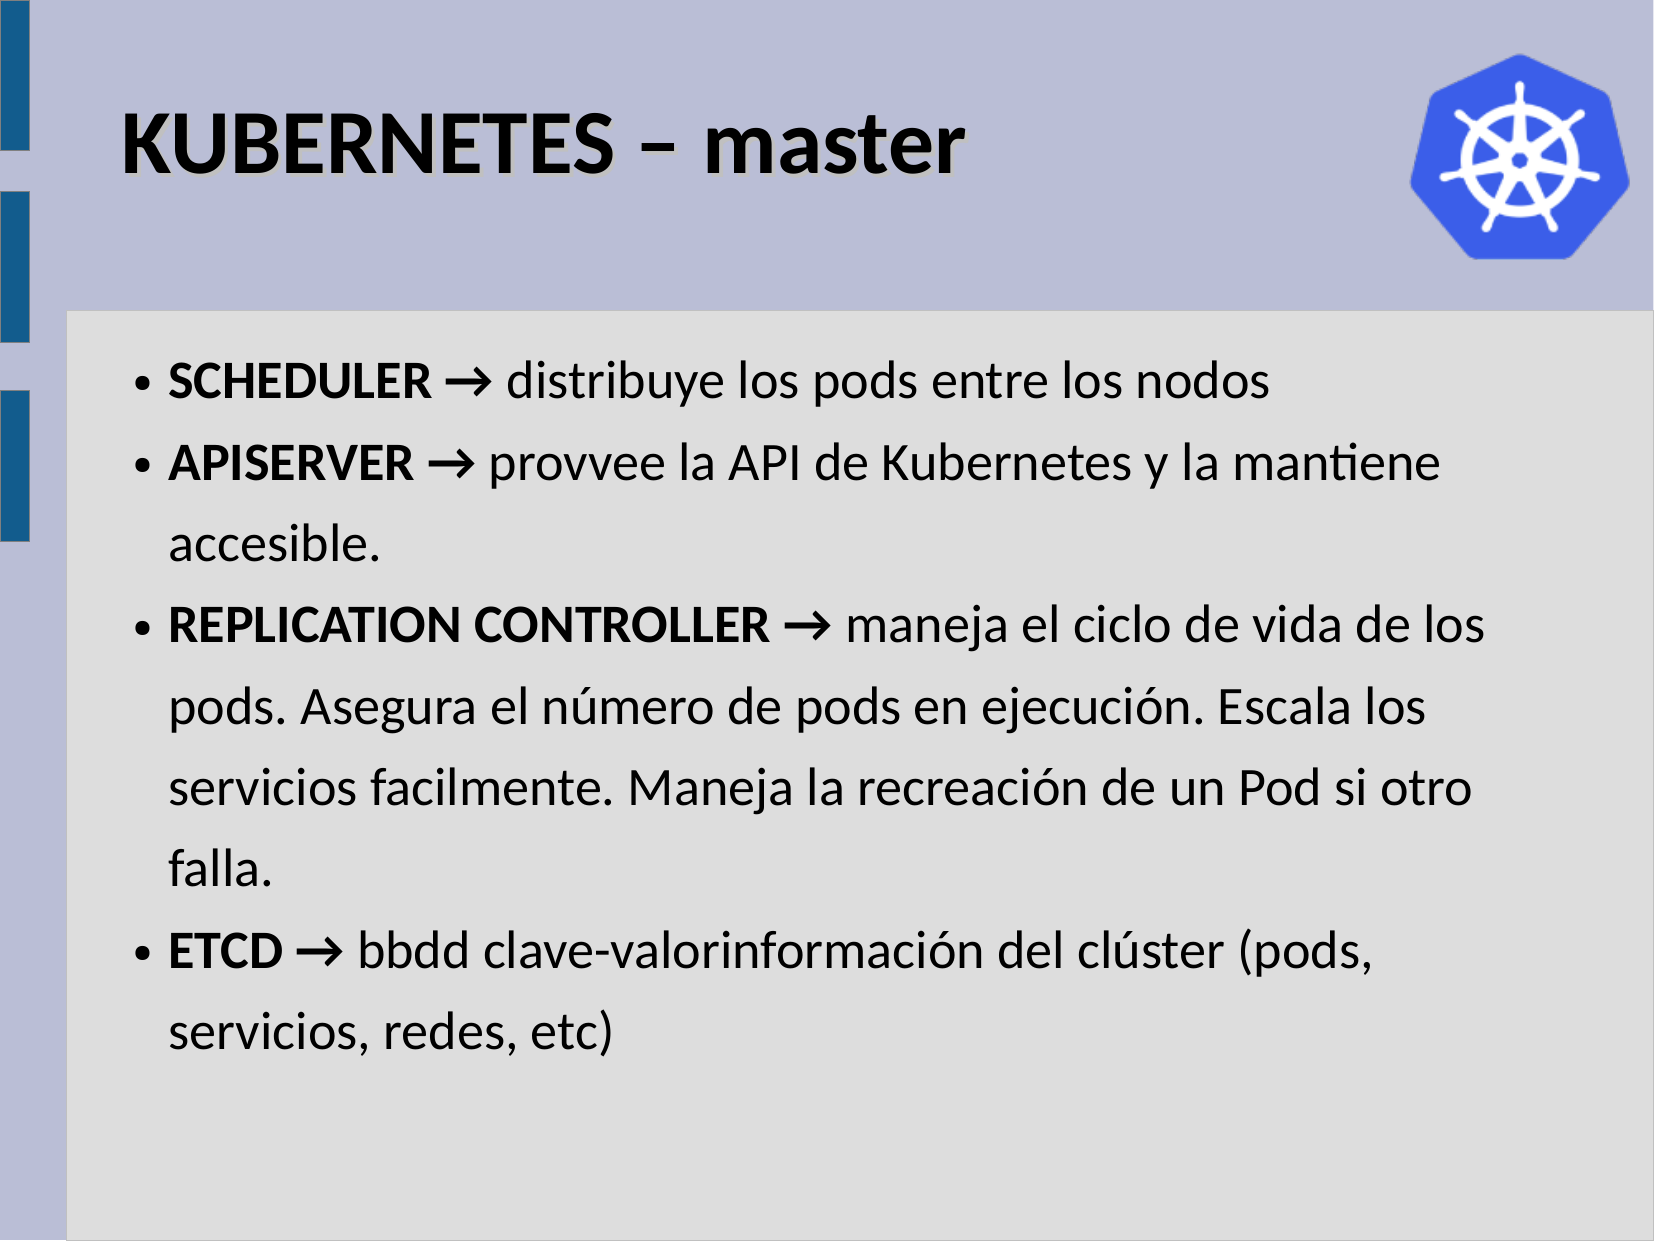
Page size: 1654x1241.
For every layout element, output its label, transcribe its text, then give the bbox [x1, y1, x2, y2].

text_box SCHEDULER → distribuye los pods entre los nodos APISERVER → provvee la API de Kubernetes y la mantiene accesible. REPLICATION CONTROLLER → maneja el ciclo de vida de los pods. Asegura el número de pods en ejecución. Escala los servicios facilmente. Maneja la recreación de un Pod si otro falla. ETCD → bbdd clave-valorinformación del clúster (pods, servicios, redes, etc) [118, 323, 1583, 1241]
picture [1381, 47, 1654, 267]
text_box KUBERNETES – master [106, 97, 1288, 225]
